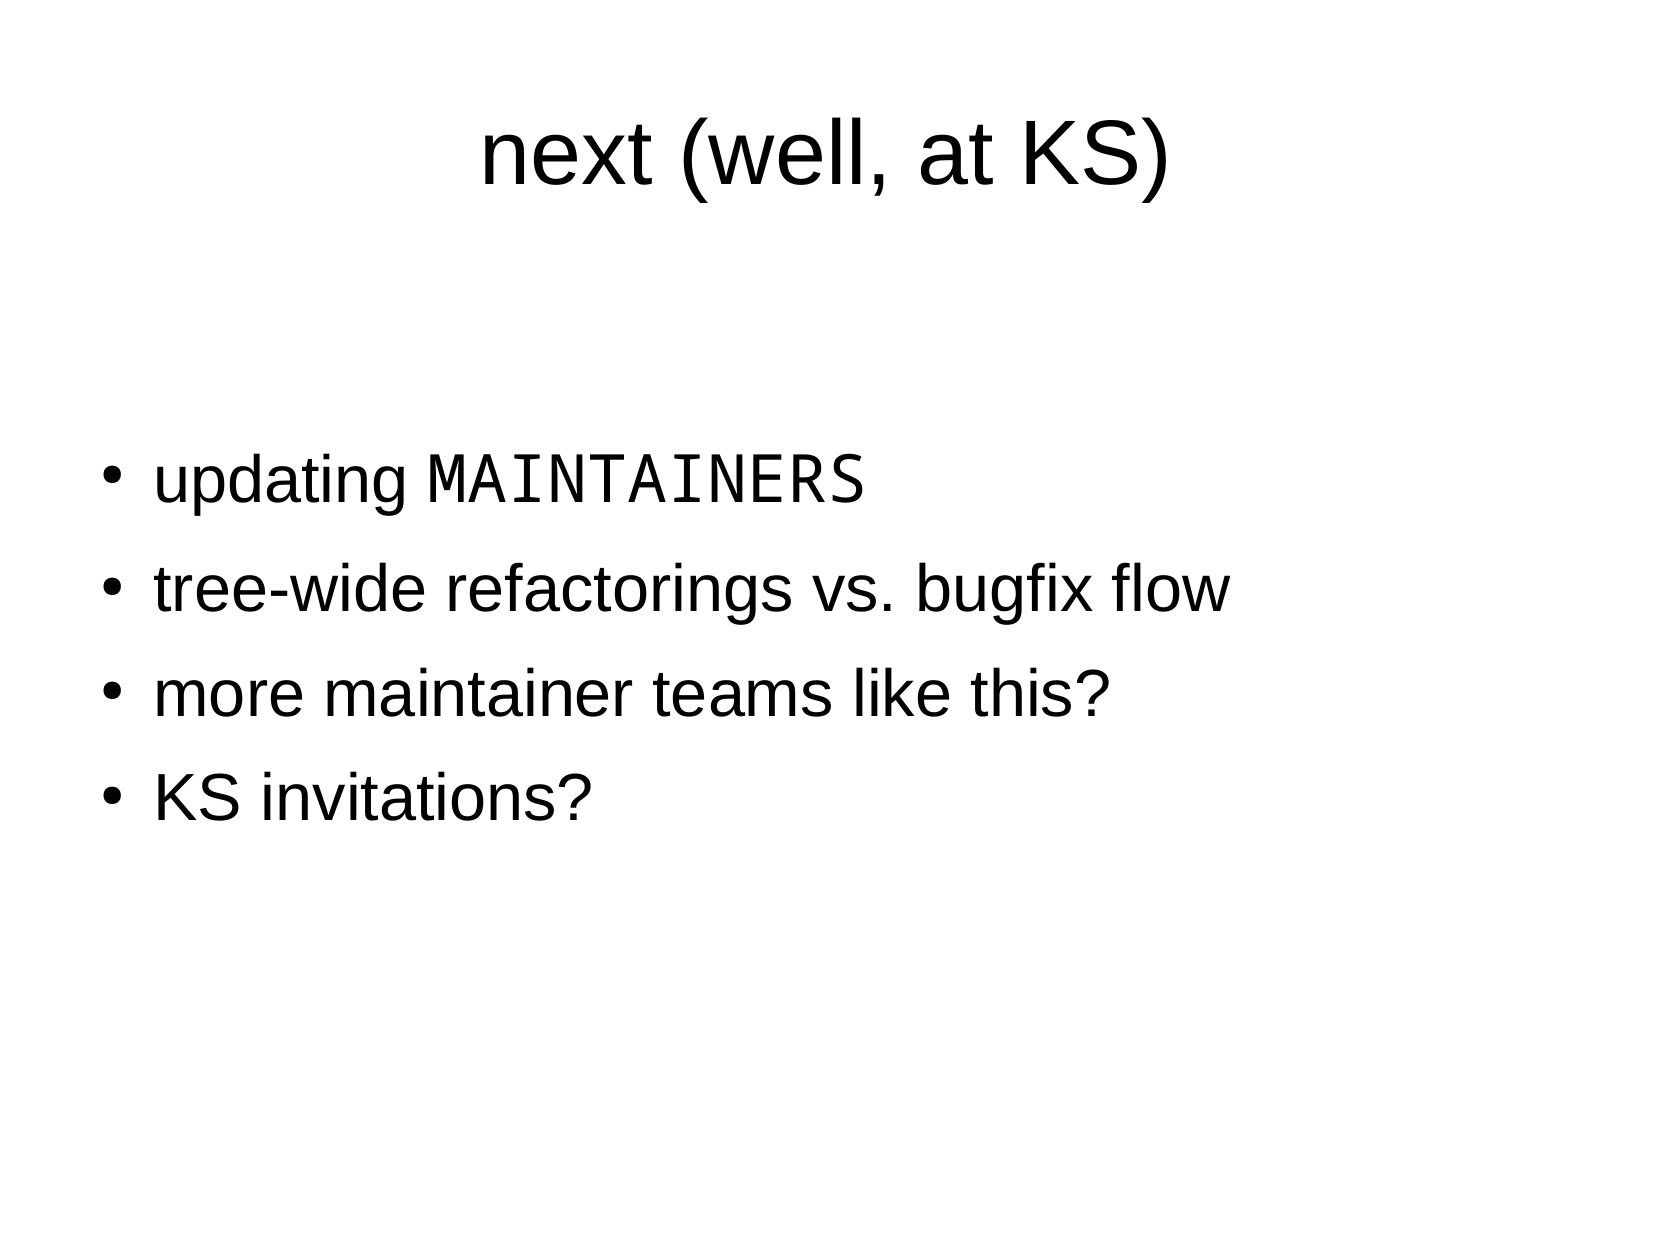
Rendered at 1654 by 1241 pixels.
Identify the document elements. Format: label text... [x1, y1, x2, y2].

list updating MAINTAINERS tree-wide refactorings vs. bugfix flow more maintainer teams like this? KS invitations? [82, 431, 1571, 1021]
title next (well, at KS) [82, 49, 1571, 257]
